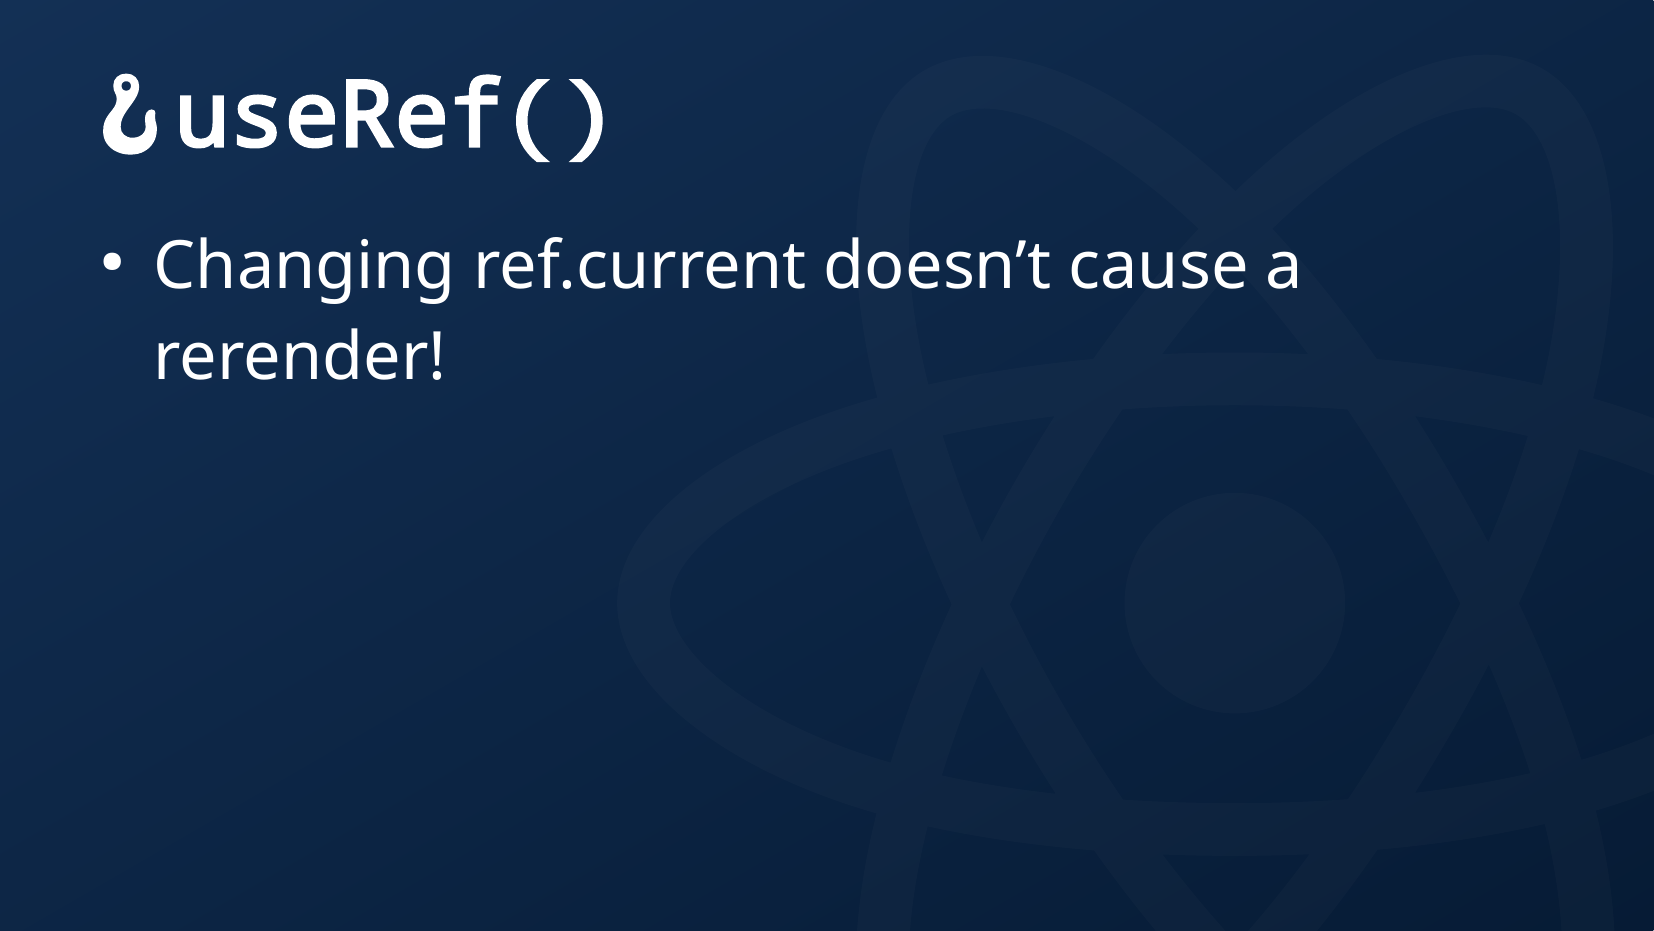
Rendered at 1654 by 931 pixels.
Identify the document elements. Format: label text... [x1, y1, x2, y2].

title 🪝useRef() [82, 37, 1571, 193]
list Changing ref.current doesn’t cause a rerender! [82, 217, 1571, 758]
